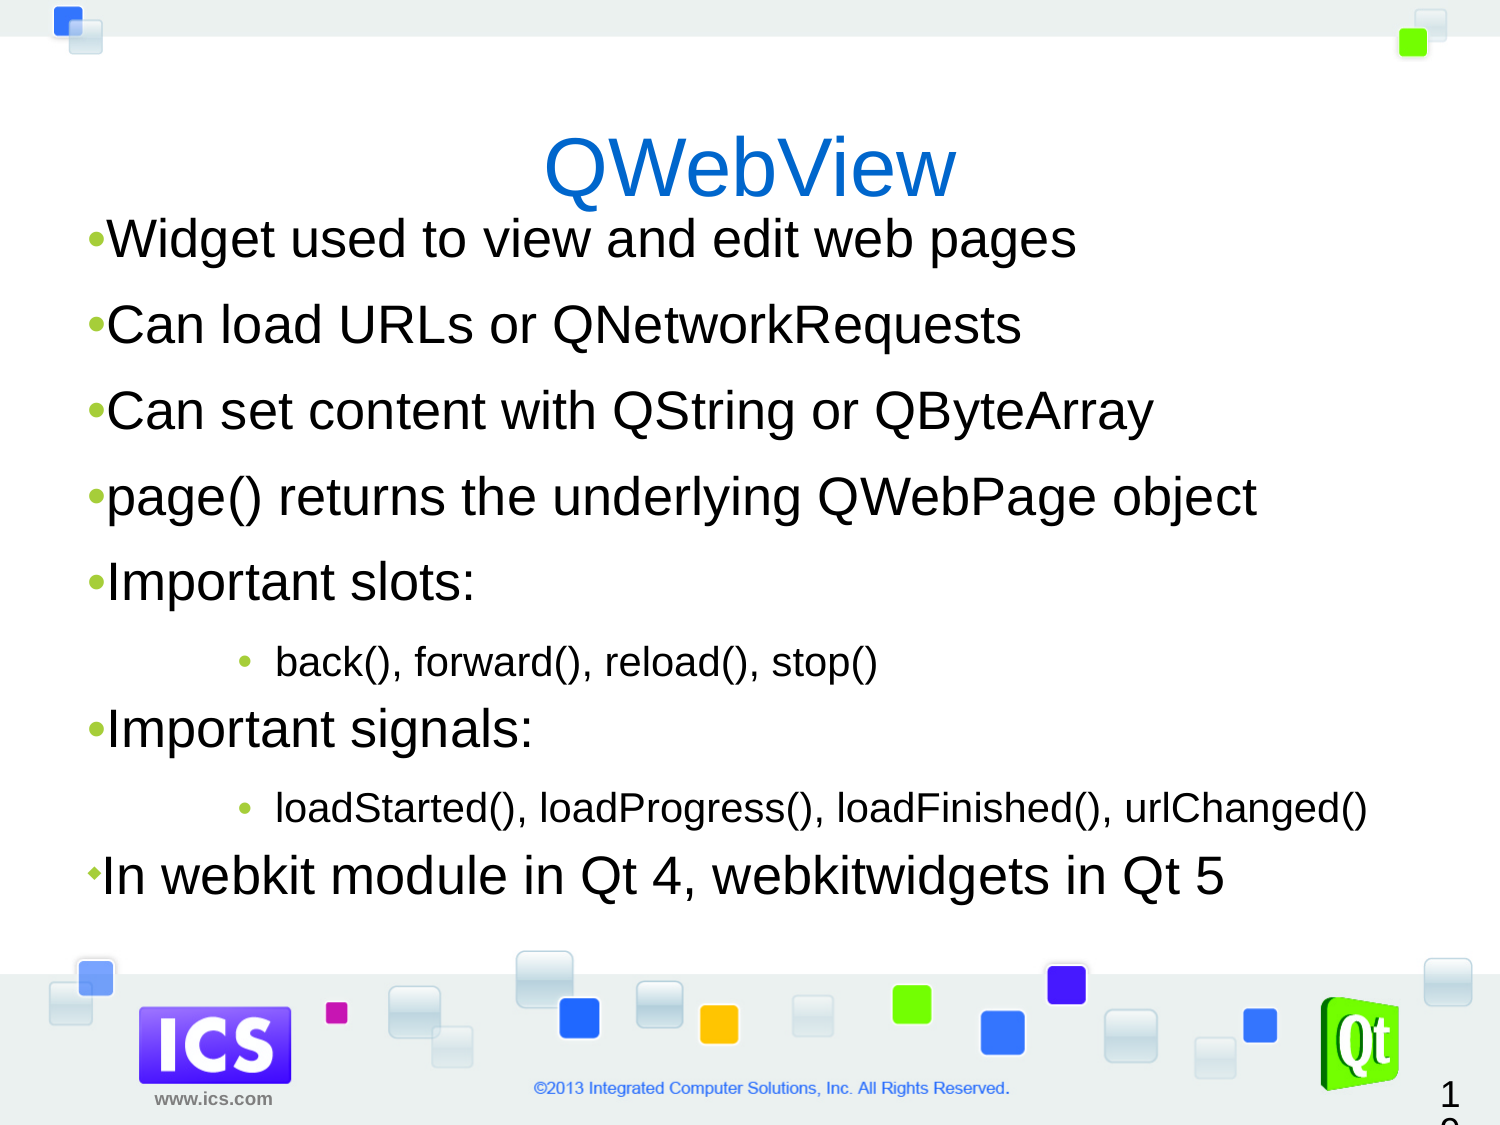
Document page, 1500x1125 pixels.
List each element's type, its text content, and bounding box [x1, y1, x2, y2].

picture [1444, 1121, 1454, 1125]
list Widget used to view and edit web pages Can load URLs or QNetworkRequests Can set content with QString or QByteArray page() returns the underlying QWebPage object Important slots: back(), forward(), reload(), stop() Important signals: loadStarted(), loadProgress(), loadFinished(), urlChanged() In webkit module in Qt 4, webkitwidgets in Qt 5 [87, 212, 1438, 940]
picture [0, 950, 1500, 1125]
picture [0, 0, 1500, 62]
title QWebView [112, 50, 1388, 212]
